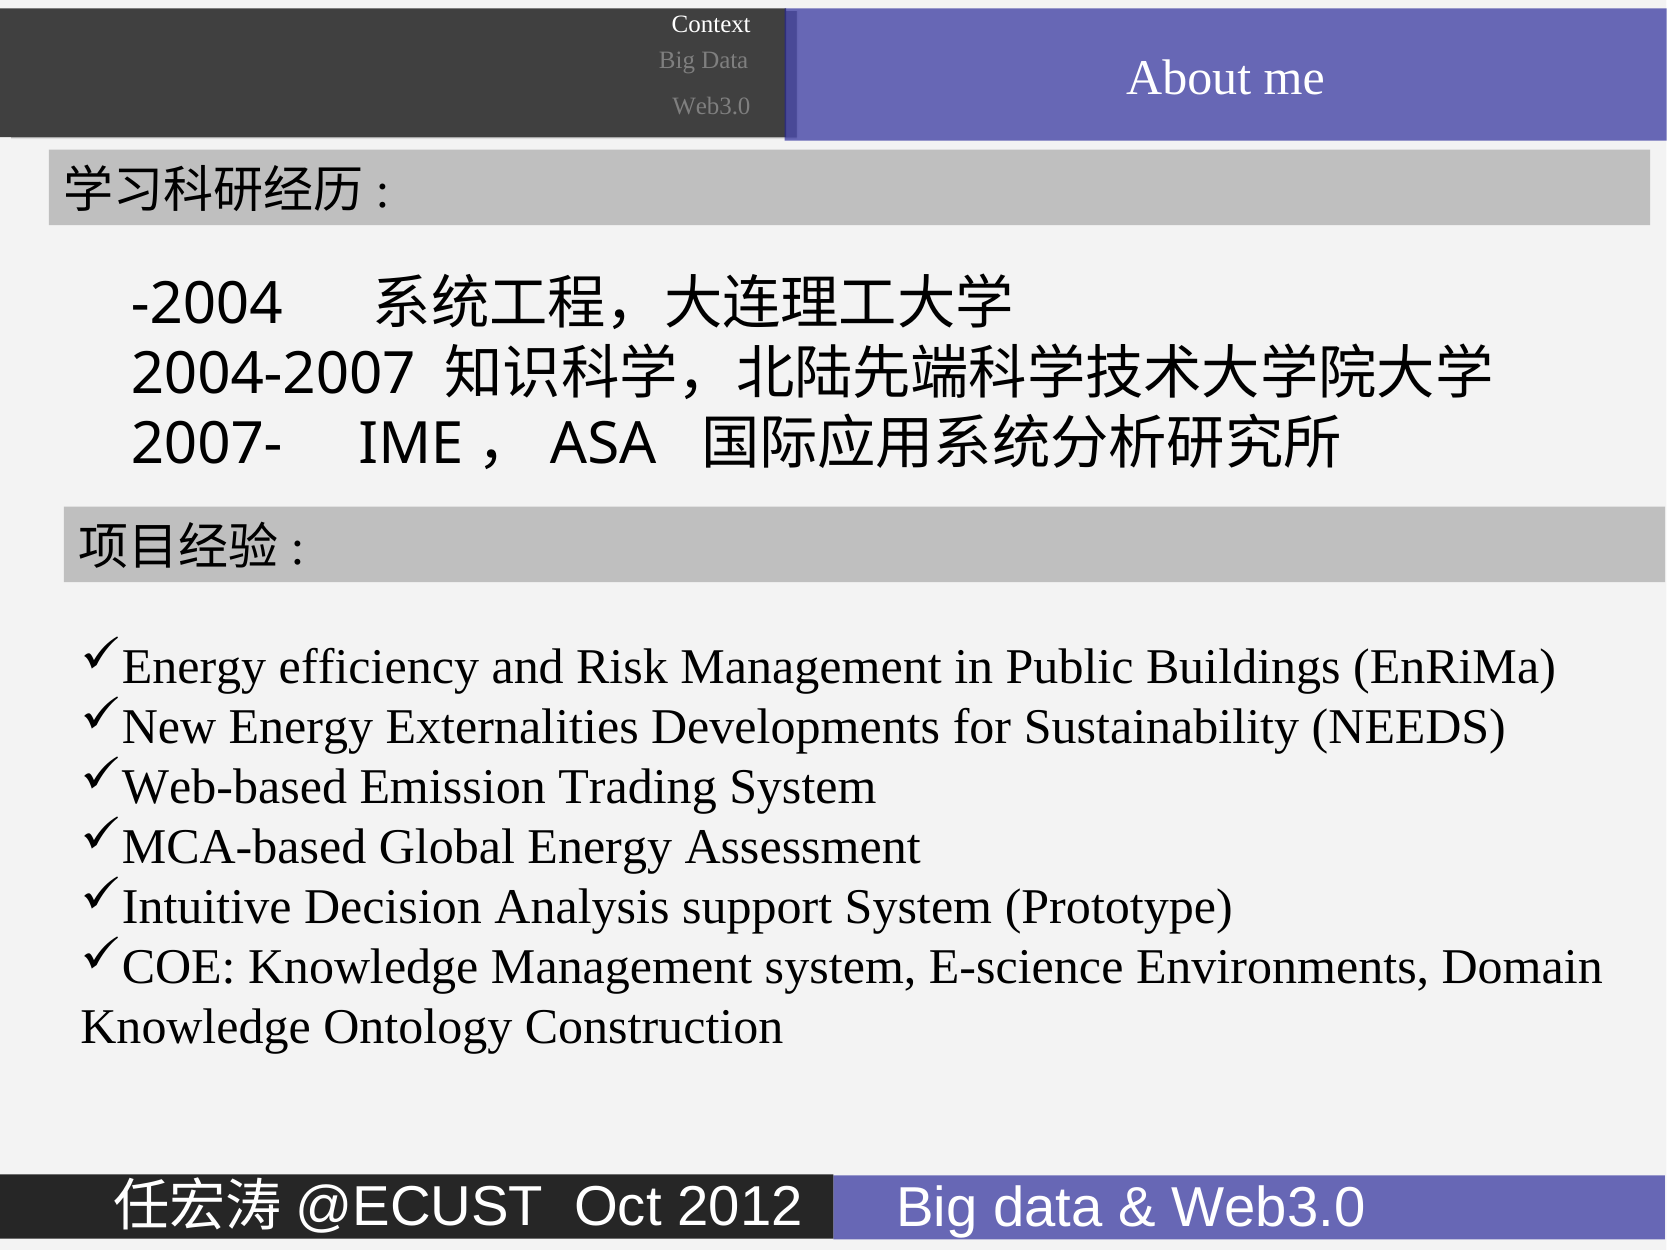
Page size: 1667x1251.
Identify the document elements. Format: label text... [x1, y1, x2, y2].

text_box Web3.0 [657, 81, 766, 127]
text_box 项目经验: [63, 506, 1666, 583]
text_box [0, 8, 784, 138]
text_box Big Data [644, 36, 770, 82]
text_box 任宏涛@ECUST Oct 2012 [0, 1174, 834, 1239]
text_box About me [784, 8, 1667, 141]
text_box Context [656, 0, 766, 36]
text_box Big data & Web3.0 [833, 1175, 1665, 1240]
text_box 学习科研经历: [48, 149, 1651, 226]
text_box Energy efficiency and Risk Management in Public Buildings (EnRiMa) New Energy Externalities Developments for Sustainability (NEEDS) Web-based Emission Trading System MCA-based Global Energy Assessment Intuitive Decision Analysis support System (Prototype) COE: Knowledge Management system, E-science Environments, Domain Knowledge Ontology Construction [65, 589, 1655, 1098]
title -2004 系统工程，大连理工大学 2004-2007 知识科学，北陆先端科学技术大学院大学 2007- IME，ASA 国际应用系统分析研究所 [115, 226, 1606, 506]
